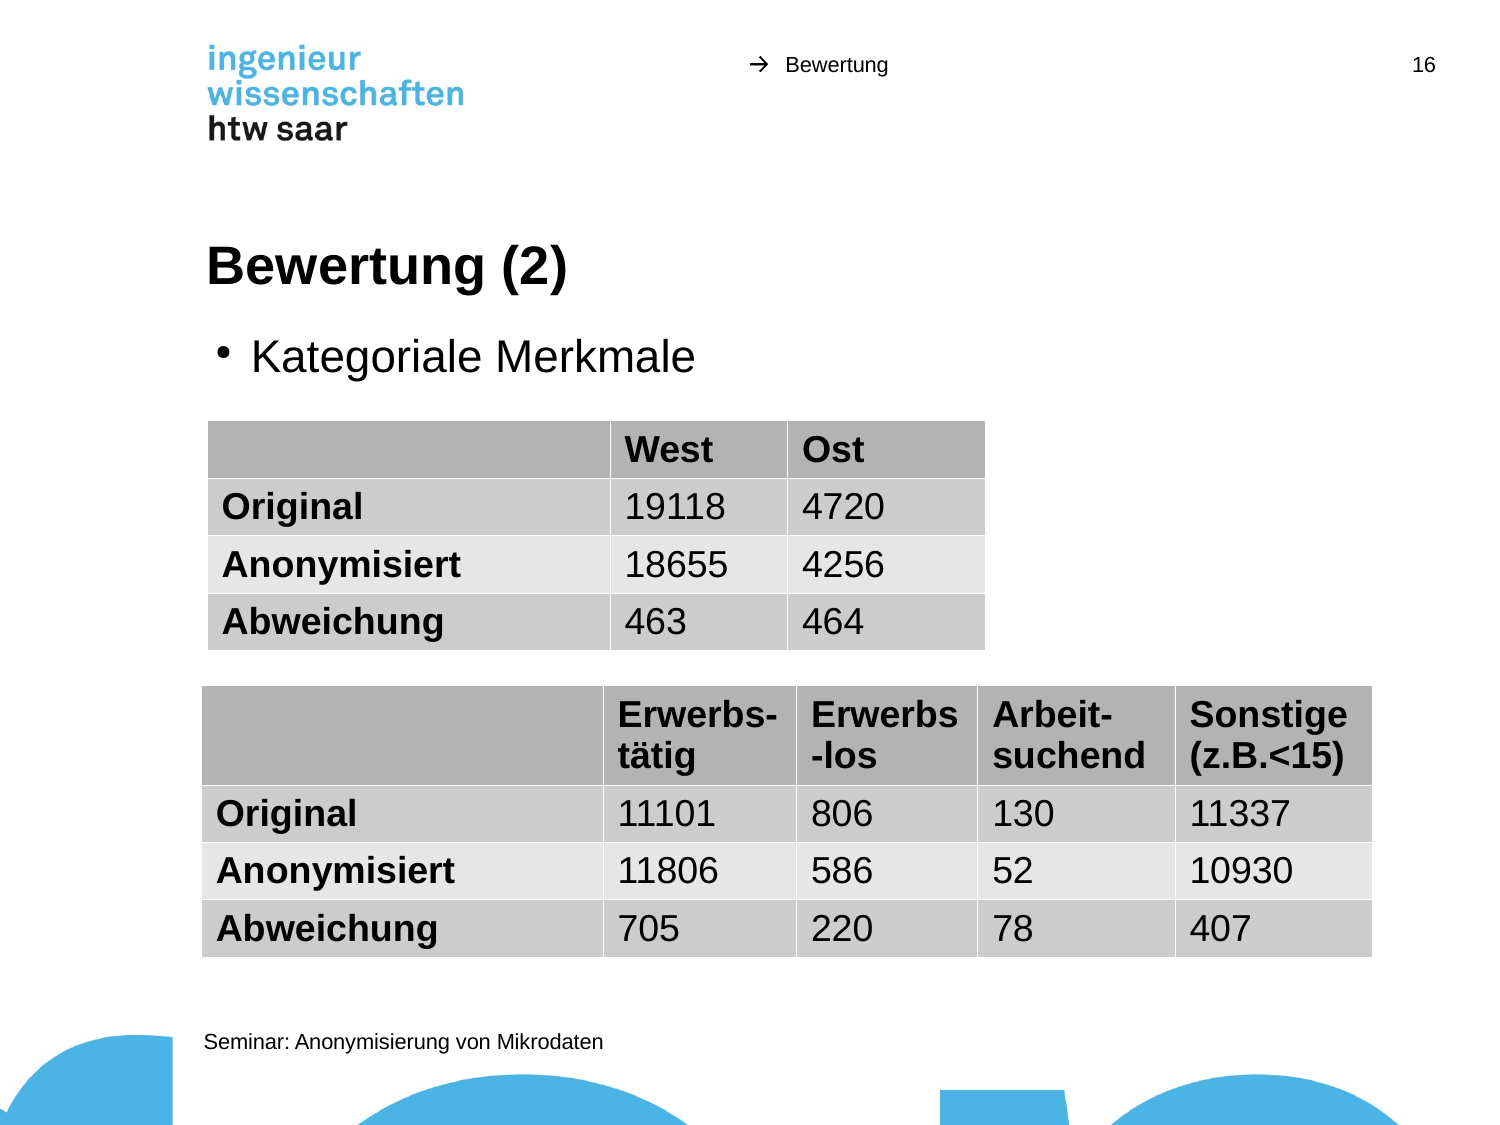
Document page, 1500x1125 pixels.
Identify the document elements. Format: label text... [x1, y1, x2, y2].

table_header Erwerbs-los [797, 686, 977, 785]
table_cell 407 [1176, 900, 1372, 957]
table_cell 586 [797, 843, 977, 899]
table_cell Abweichung [202, 900, 603, 957]
table_cell Original [208, 479, 610, 535]
table_cell 464 [788, 594, 985, 650]
table_cell 18655 [611, 536, 787, 593]
slide_number <Nummer> [1341, 34, 1442, 94]
table_cell Abweichung [208, 594, 610, 650]
table_cell 705 [604, 900, 796, 957]
table_cell 220 [797, 900, 977, 957]
footer Seminar: Anonymisierung von Mikrodaten [200, 1011, 676, 1072]
table_cell 52 [978, 843, 1175, 899]
table_cell 19118 [611, 479, 787, 535]
table_header Erwerbs-tätig [604, 686, 796, 785]
table_header [202, 686, 603, 785]
table_header West [611, 421, 787, 478]
table_cell 463 [611, 594, 787, 650]
table_cell Original [202, 786, 603, 842]
table_cell 806 [797, 786, 977, 842]
table_cell Anonymisiert [202, 843, 603, 899]
table_header Ost [788, 421, 985, 478]
text_box Bewertung (2) [200, 224, 1270, 324]
table_header Sonstige (z.B.<15) [1176, 686, 1372, 785]
table_cell 78 [978, 900, 1175, 957]
text_box Kategoriale Merkmale [200, 318, 1217, 402]
table_cell 4256 [788, 536, 985, 593]
picture [0, 0, 1500, 1125]
table_header Arbeit- suchend [978, 686, 1175, 785]
table_cell 10930 [1176, 843, 1372, 899]
table_cell 4720 [788, 479, 985, 535]
table_cell 11101 [604, 786, 796, 842]
table_cell Anonymisiert [208, 536, 610, 593]
table_header [208, 421, 610, 478]
slide_number Bewertung [779, 34, 1312, 94]
table_cell 130 [978, 786, 1175, 842]
table_cell 11337 [1176, 786, 1372, 842]
table_cell 11806 [604, 843, 796, 899]
